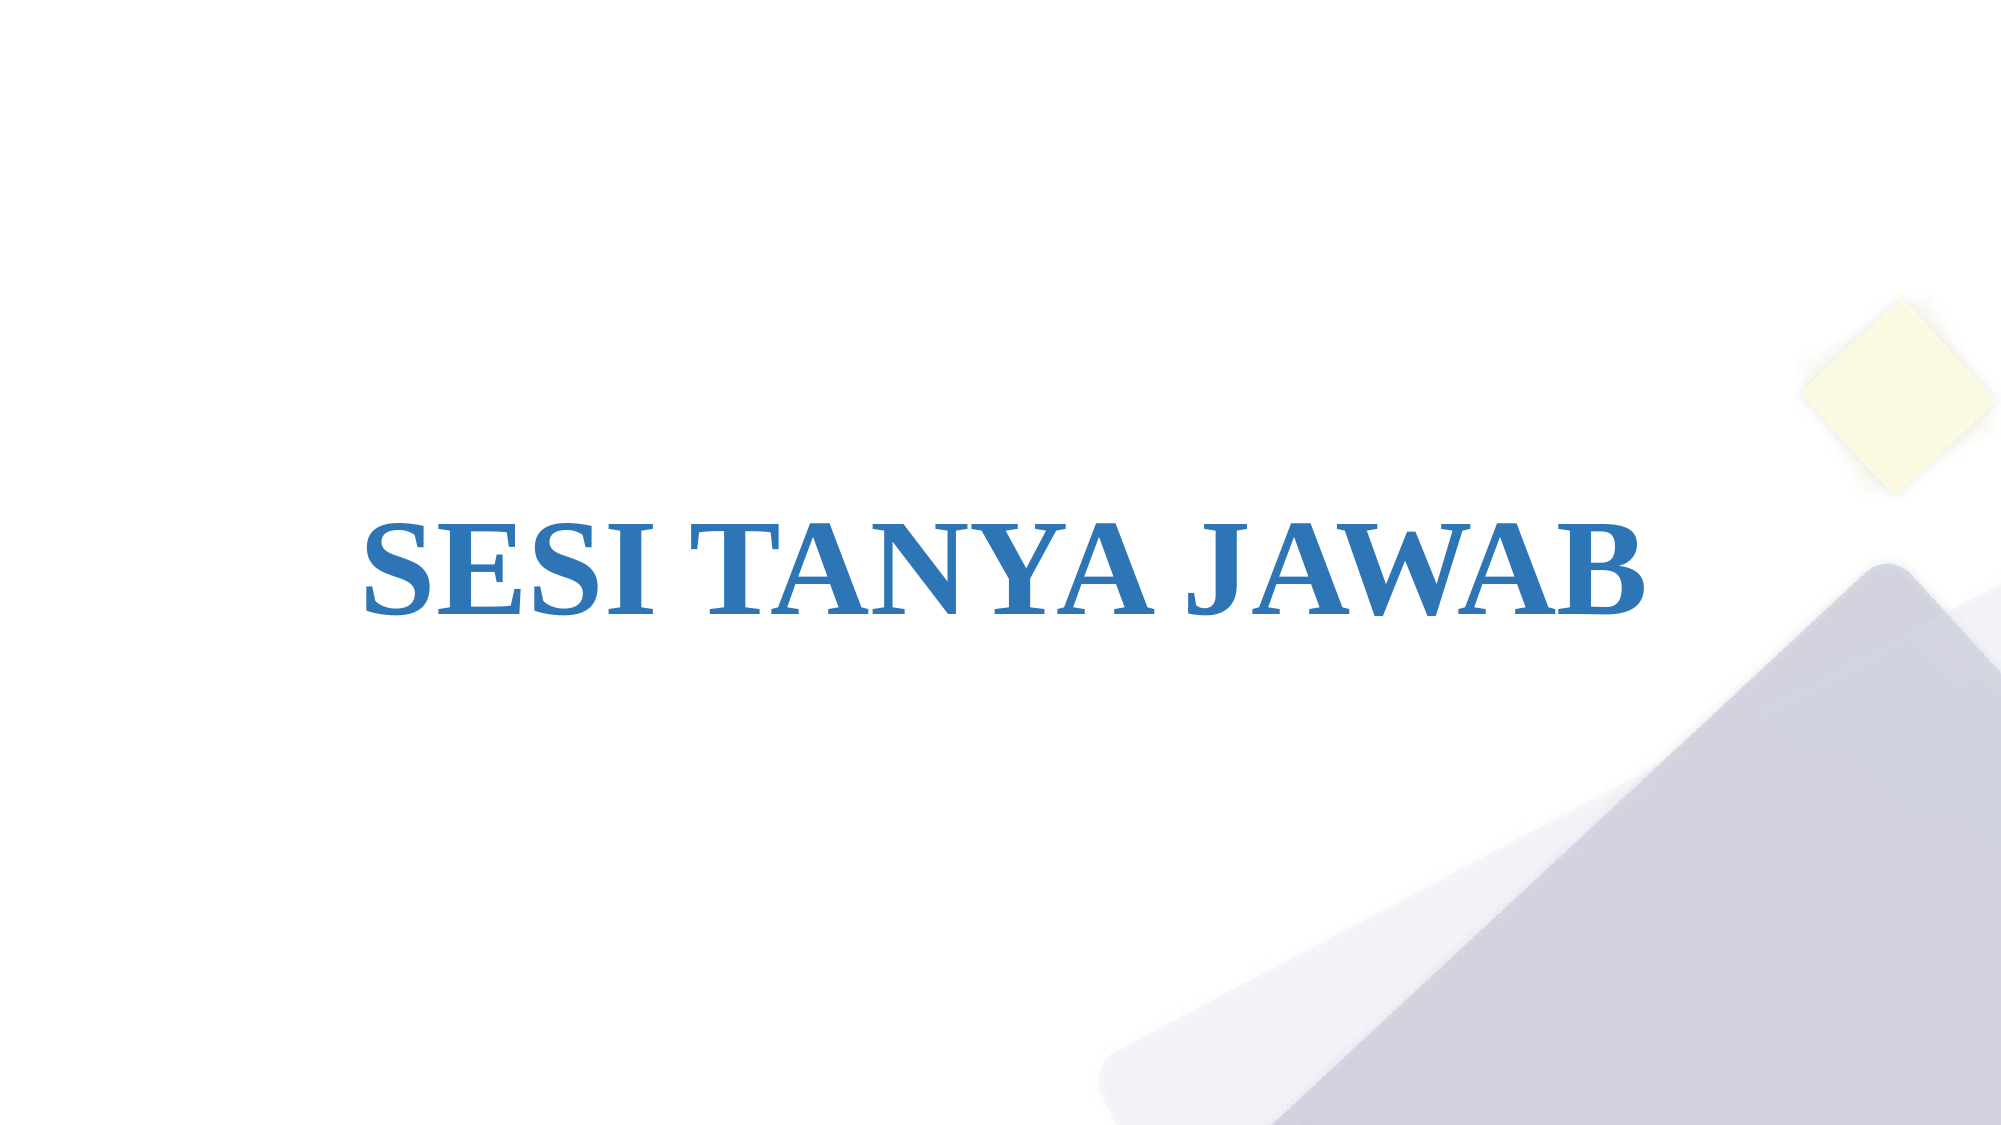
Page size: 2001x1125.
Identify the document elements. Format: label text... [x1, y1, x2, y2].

text_box SESI TANYA JAWAB [170, 469, 1838, 649]
picture [0, 0, 2001, 1125]
